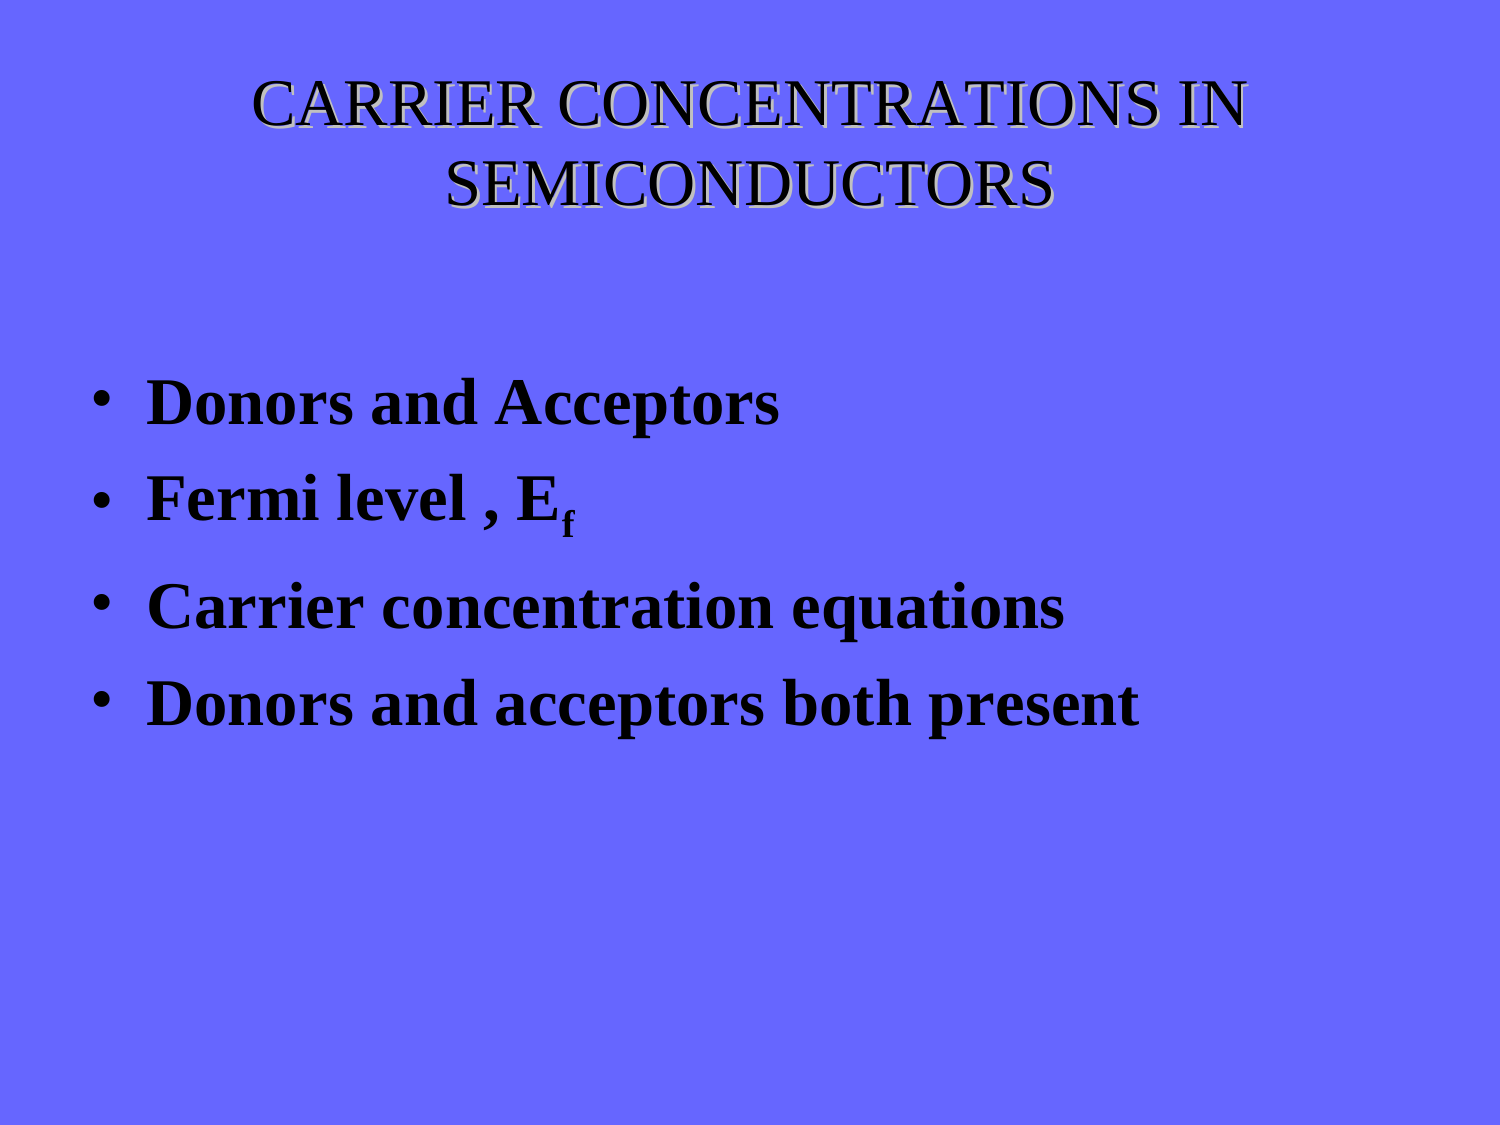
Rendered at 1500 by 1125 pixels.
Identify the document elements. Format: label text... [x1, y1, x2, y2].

title CARRIER CONCENTRATIONS IN SEMICONDUCTORS [75, 45, 1426, 233]
list Donors and Acceptors Fermi level , Ef Carrier concentration equations Donors and acceptors both present [75, 349, 1426, 838]
